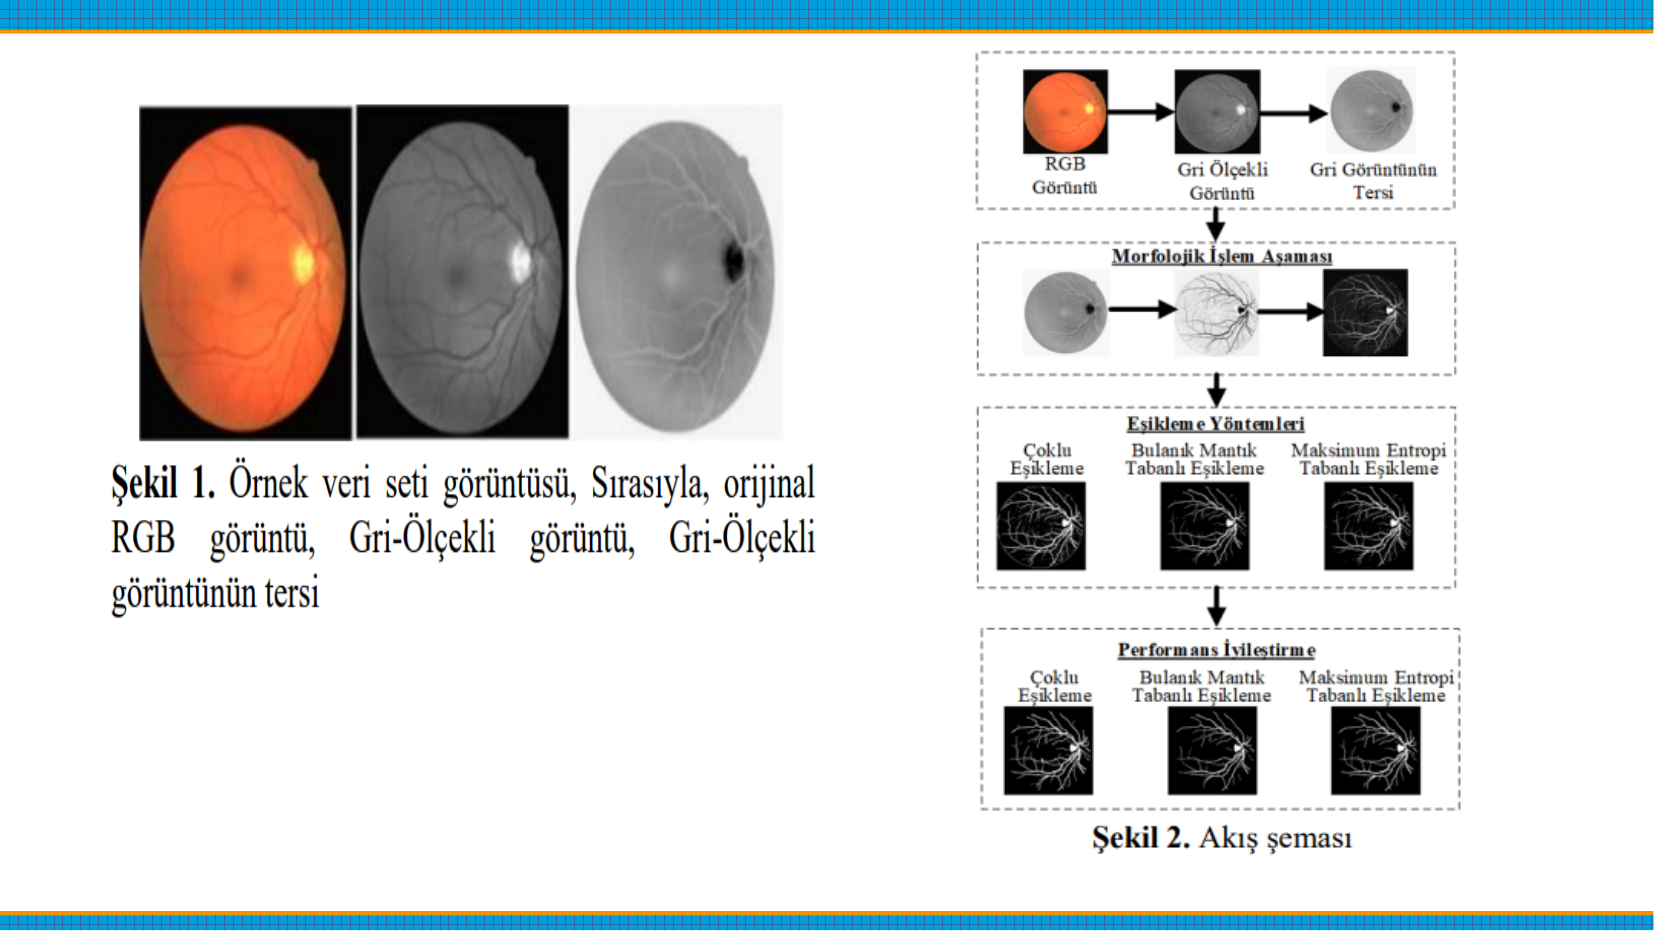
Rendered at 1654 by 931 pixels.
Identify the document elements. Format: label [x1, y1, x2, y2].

picture [59, 88, 857, 621]
picture [873, 45, 1565, 857]
